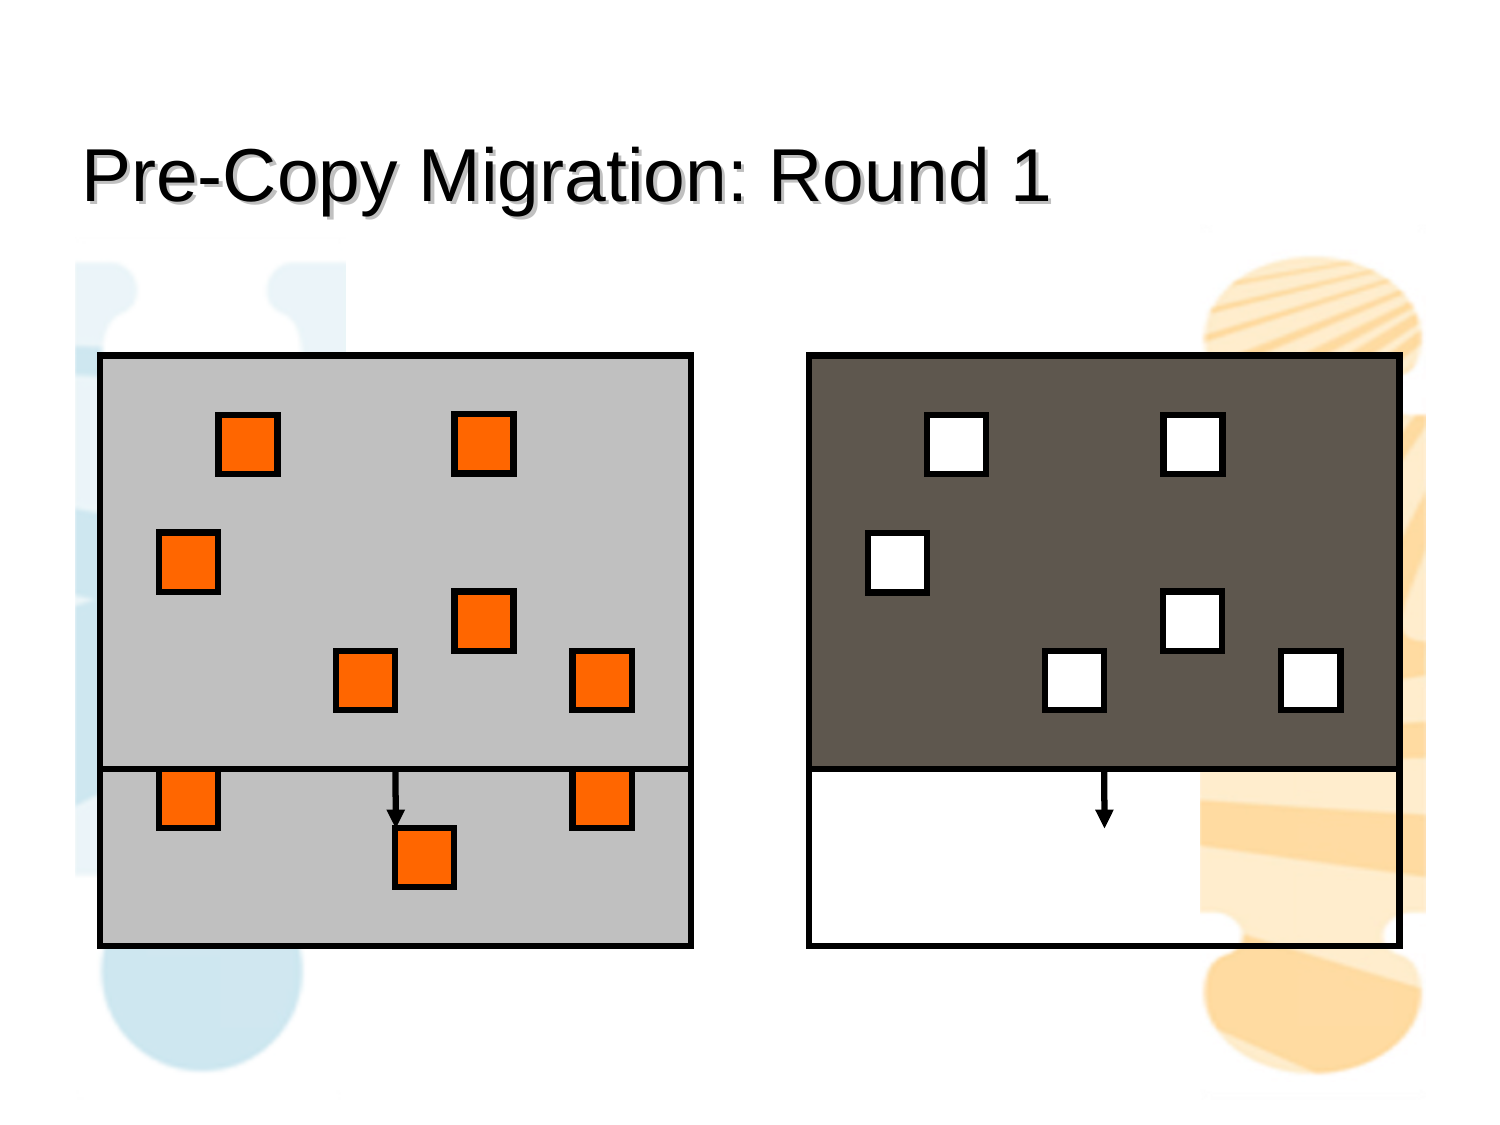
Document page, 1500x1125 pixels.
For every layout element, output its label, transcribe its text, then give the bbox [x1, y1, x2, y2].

text_box [808, 355, 1400, 770]
picture [75, 237, 346, 1100]
title Pre-Copy Migration: Round 1 [66, 37, 1342, 225]
text_box [100, 355, 691, 947]
picture [1200, 770, 1396, 943]
picture [1200, 224, 1426, 1100]
